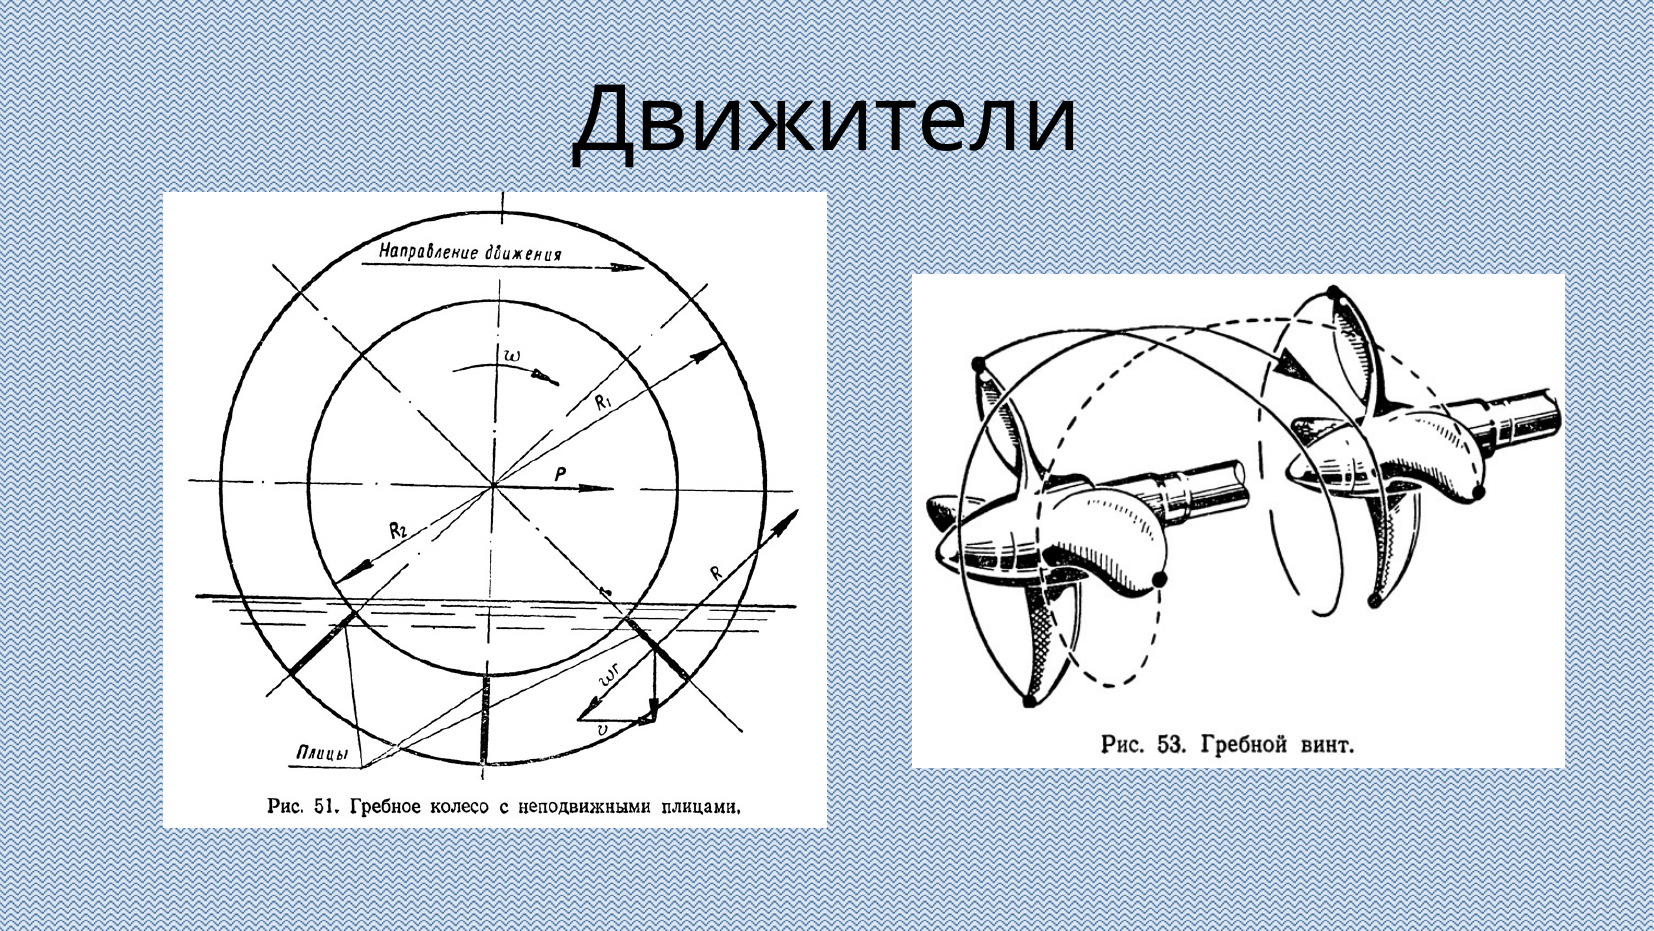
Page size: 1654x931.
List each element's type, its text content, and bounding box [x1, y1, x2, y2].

title Движители [82, 37, 1571, 193]
picture [0, 0, 1654, 931]
